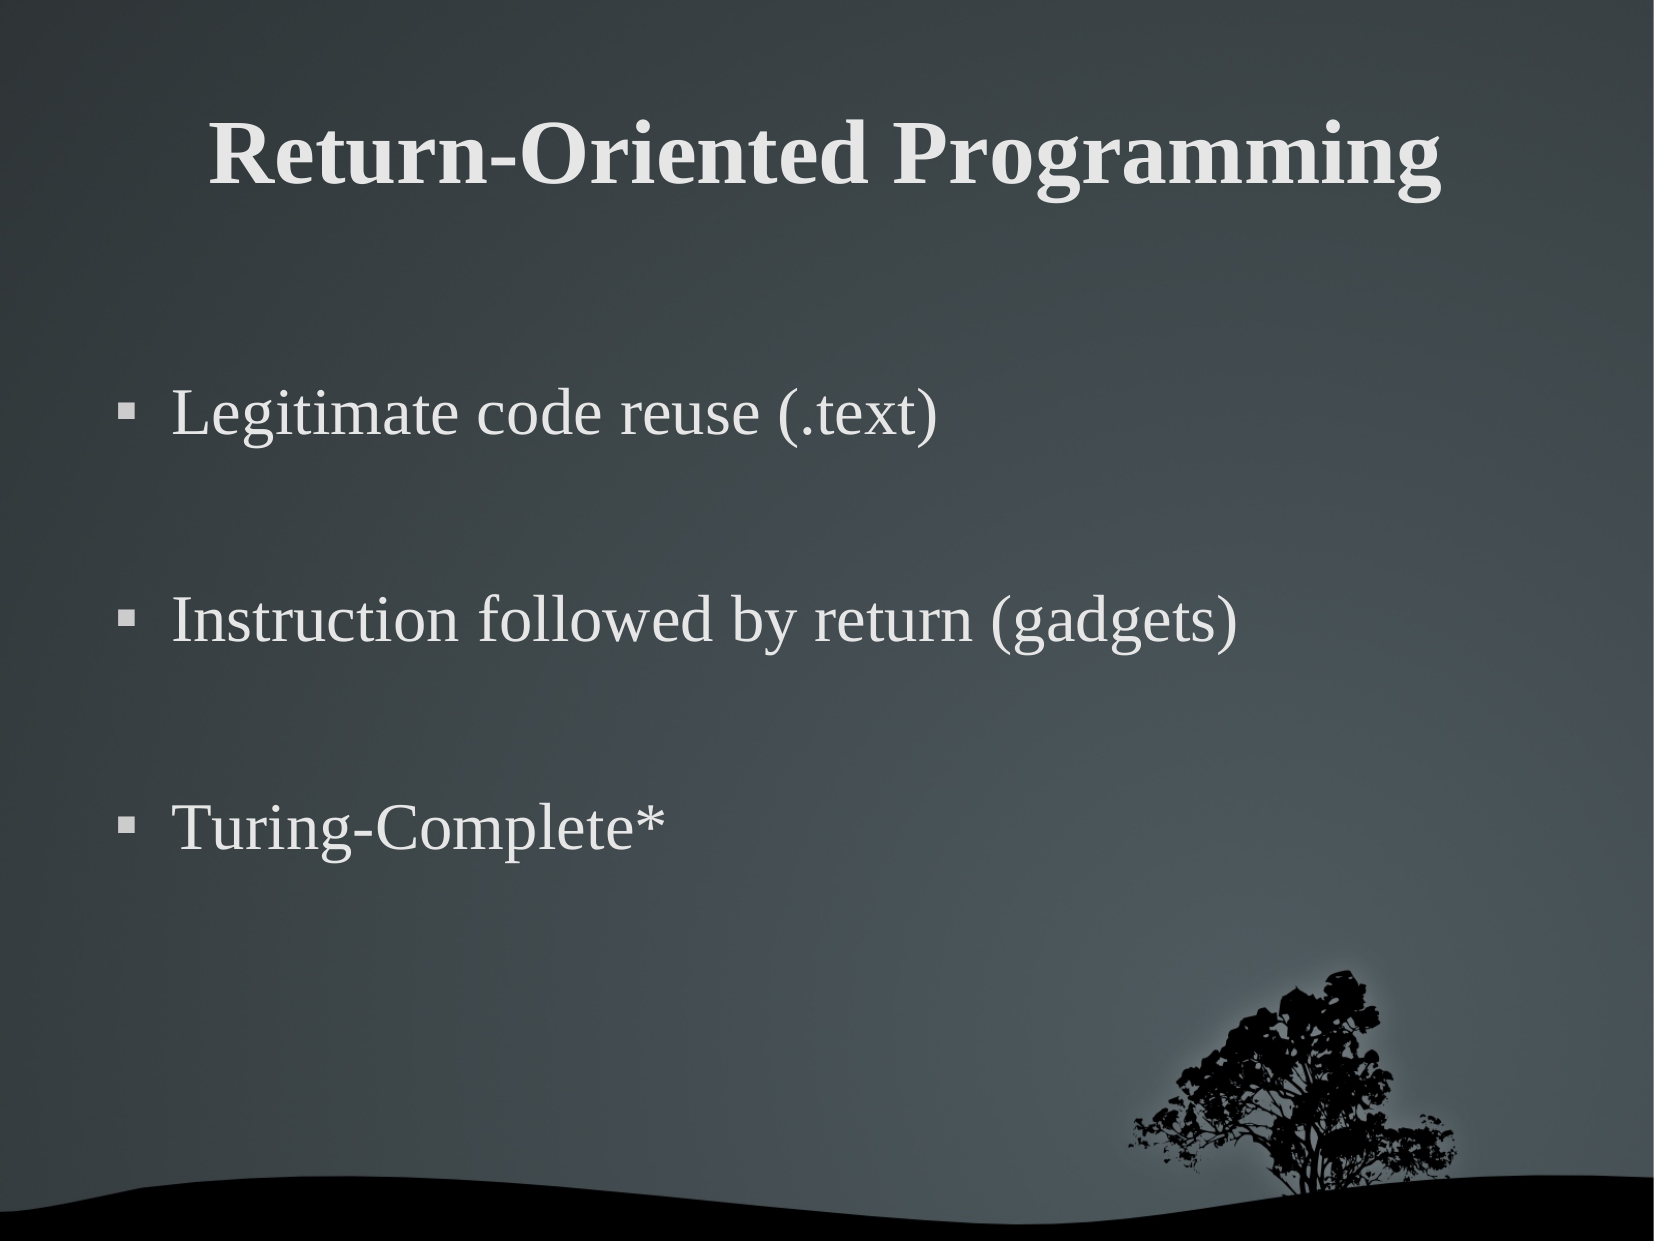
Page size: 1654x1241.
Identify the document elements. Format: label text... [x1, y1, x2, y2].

picture [0, 0, 1654, 1241]
title Return-Oriented Programming [82, 49, 1571, 257]
list Legitimate code reuse (.text) Instruction followed by return (gadgets) Turing-Complete* [82, 271, 1571, 1091]
